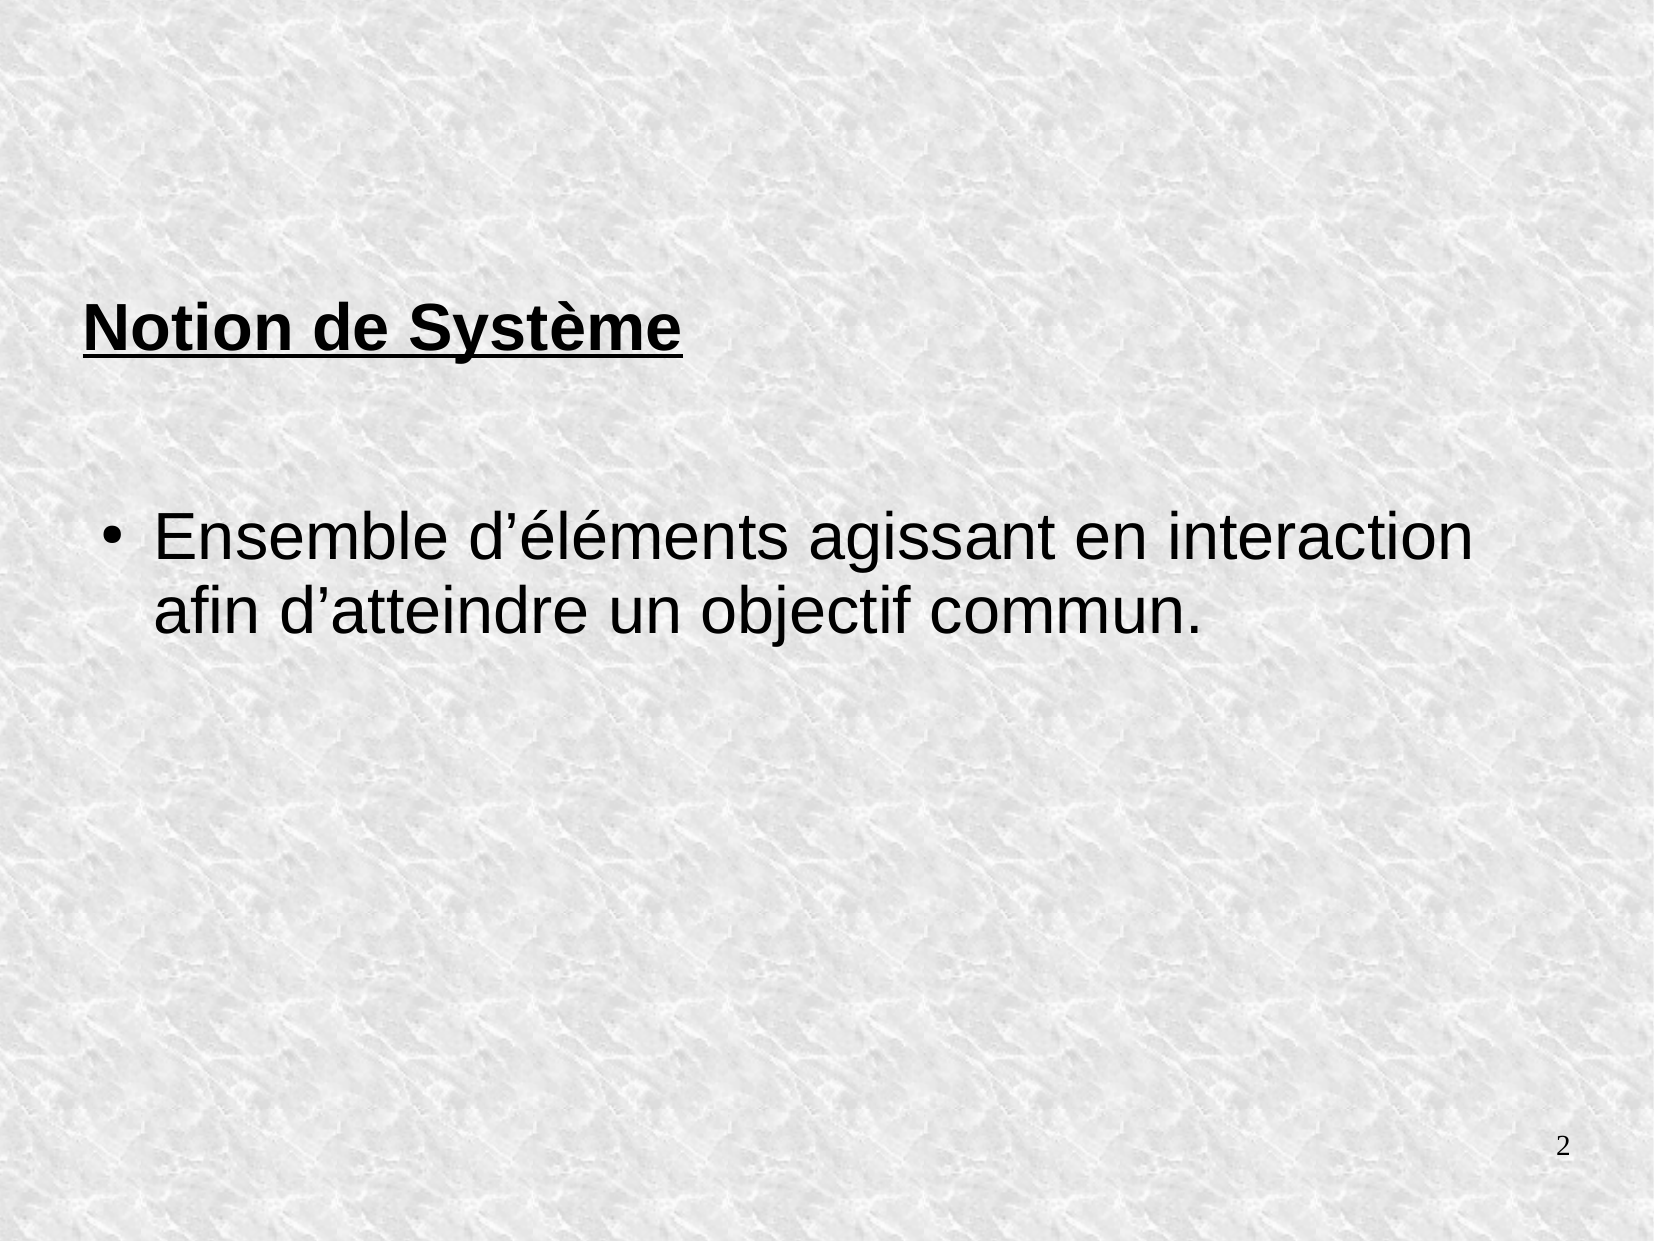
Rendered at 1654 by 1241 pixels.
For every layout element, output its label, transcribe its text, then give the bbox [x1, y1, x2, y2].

picture [0, 0, 1654, 1241]
list Notion de Système Ensemble d’éléments agissant en interaction afin d’atteindre un objectif commun. [82, 290, 1571, 1010]
